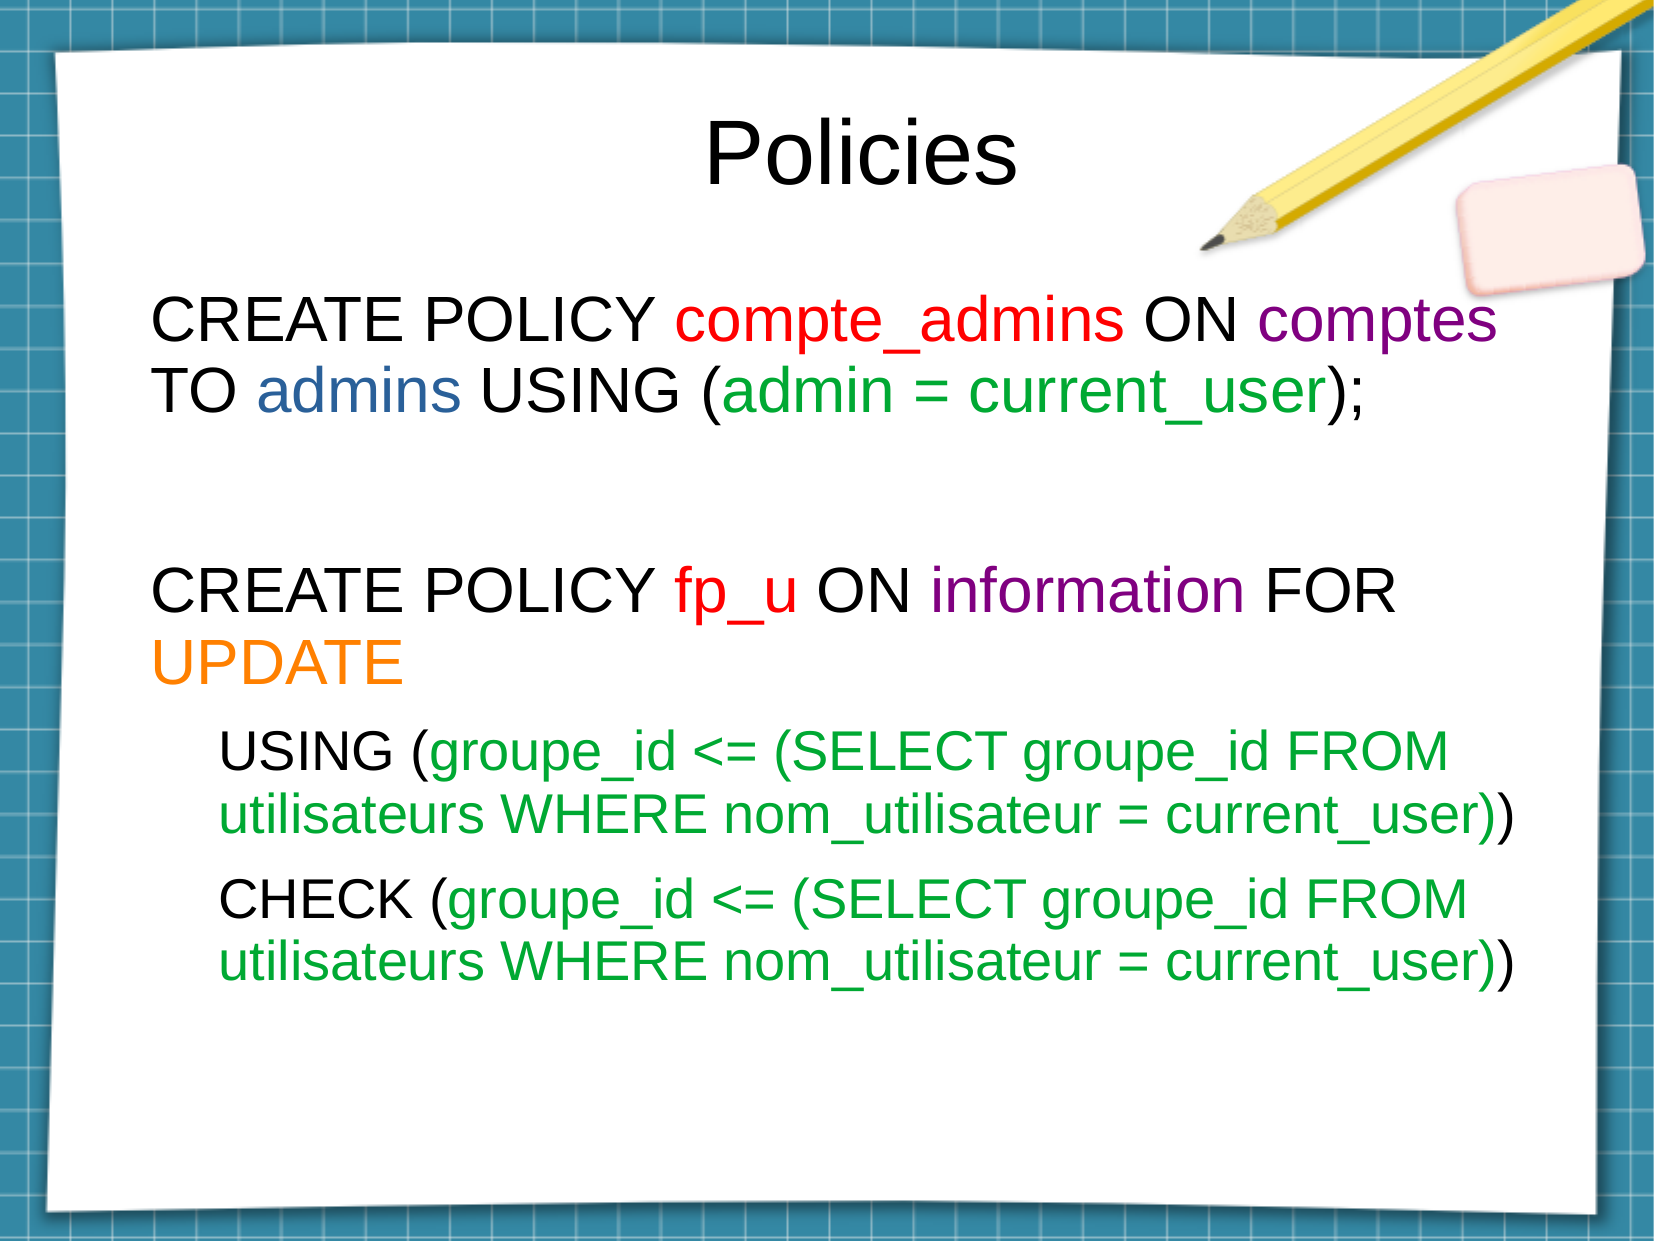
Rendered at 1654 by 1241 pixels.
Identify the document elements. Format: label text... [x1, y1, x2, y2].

list CREATE POLICY compte_admins ON comptes TO admins USING (admin = current_user); CREATE POLICY fp_u ON information FOR UPDATE USING (groupe_id <= (SELECT groupe_id FROM utilisateurs WHERE nom_utilisateur = current_user)) CHECK (groupe_id <= (SELECT groupe_id FROM utilisateurs WHERE nom_utilisateur = current_user)) [82, 283, 1571, 1003]
title Policies [82, 49, 1571, 257]
picture [0, 0, 1654, 1241]
